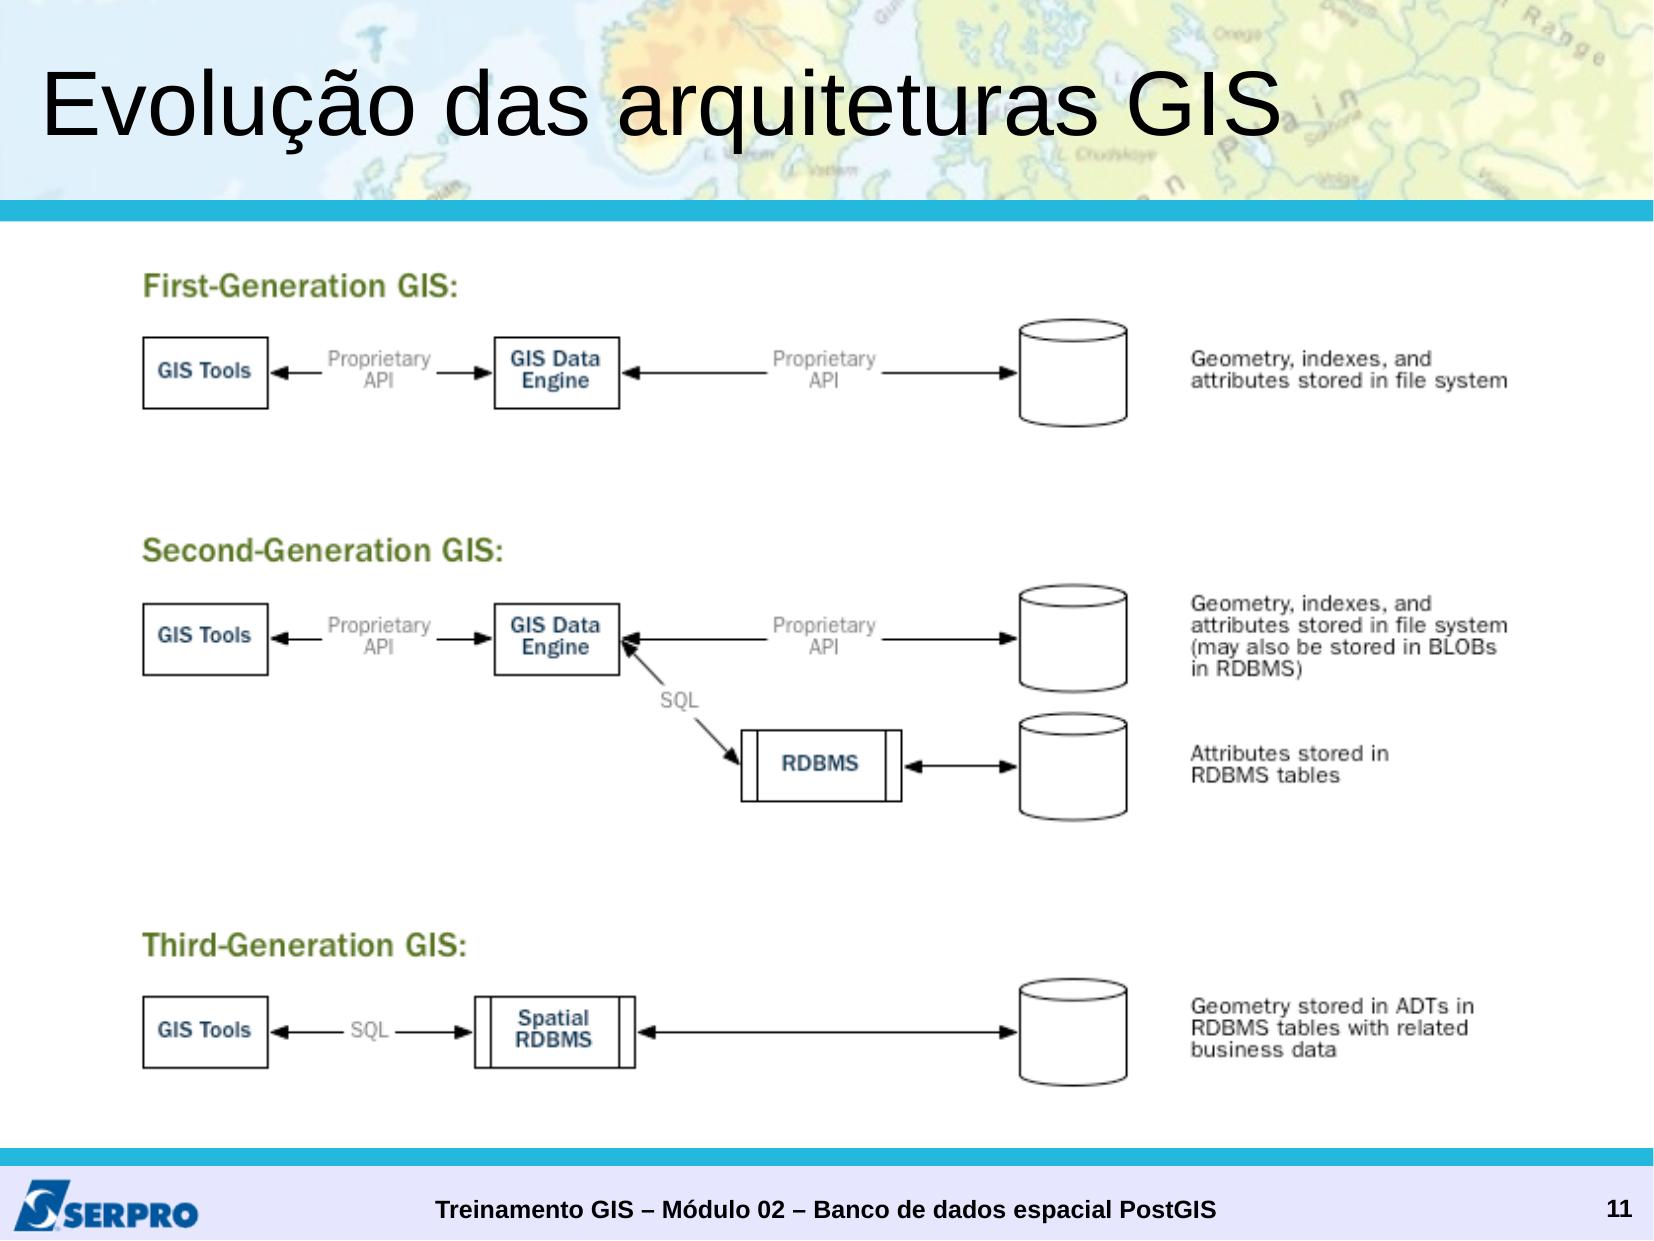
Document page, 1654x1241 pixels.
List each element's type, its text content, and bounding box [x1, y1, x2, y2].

picture [10, 1177, 201, 1235]
title Evolução das arquiteturas GIS [40, 49, 1614, 159]
picture [135, 260, 1519, 1095]
